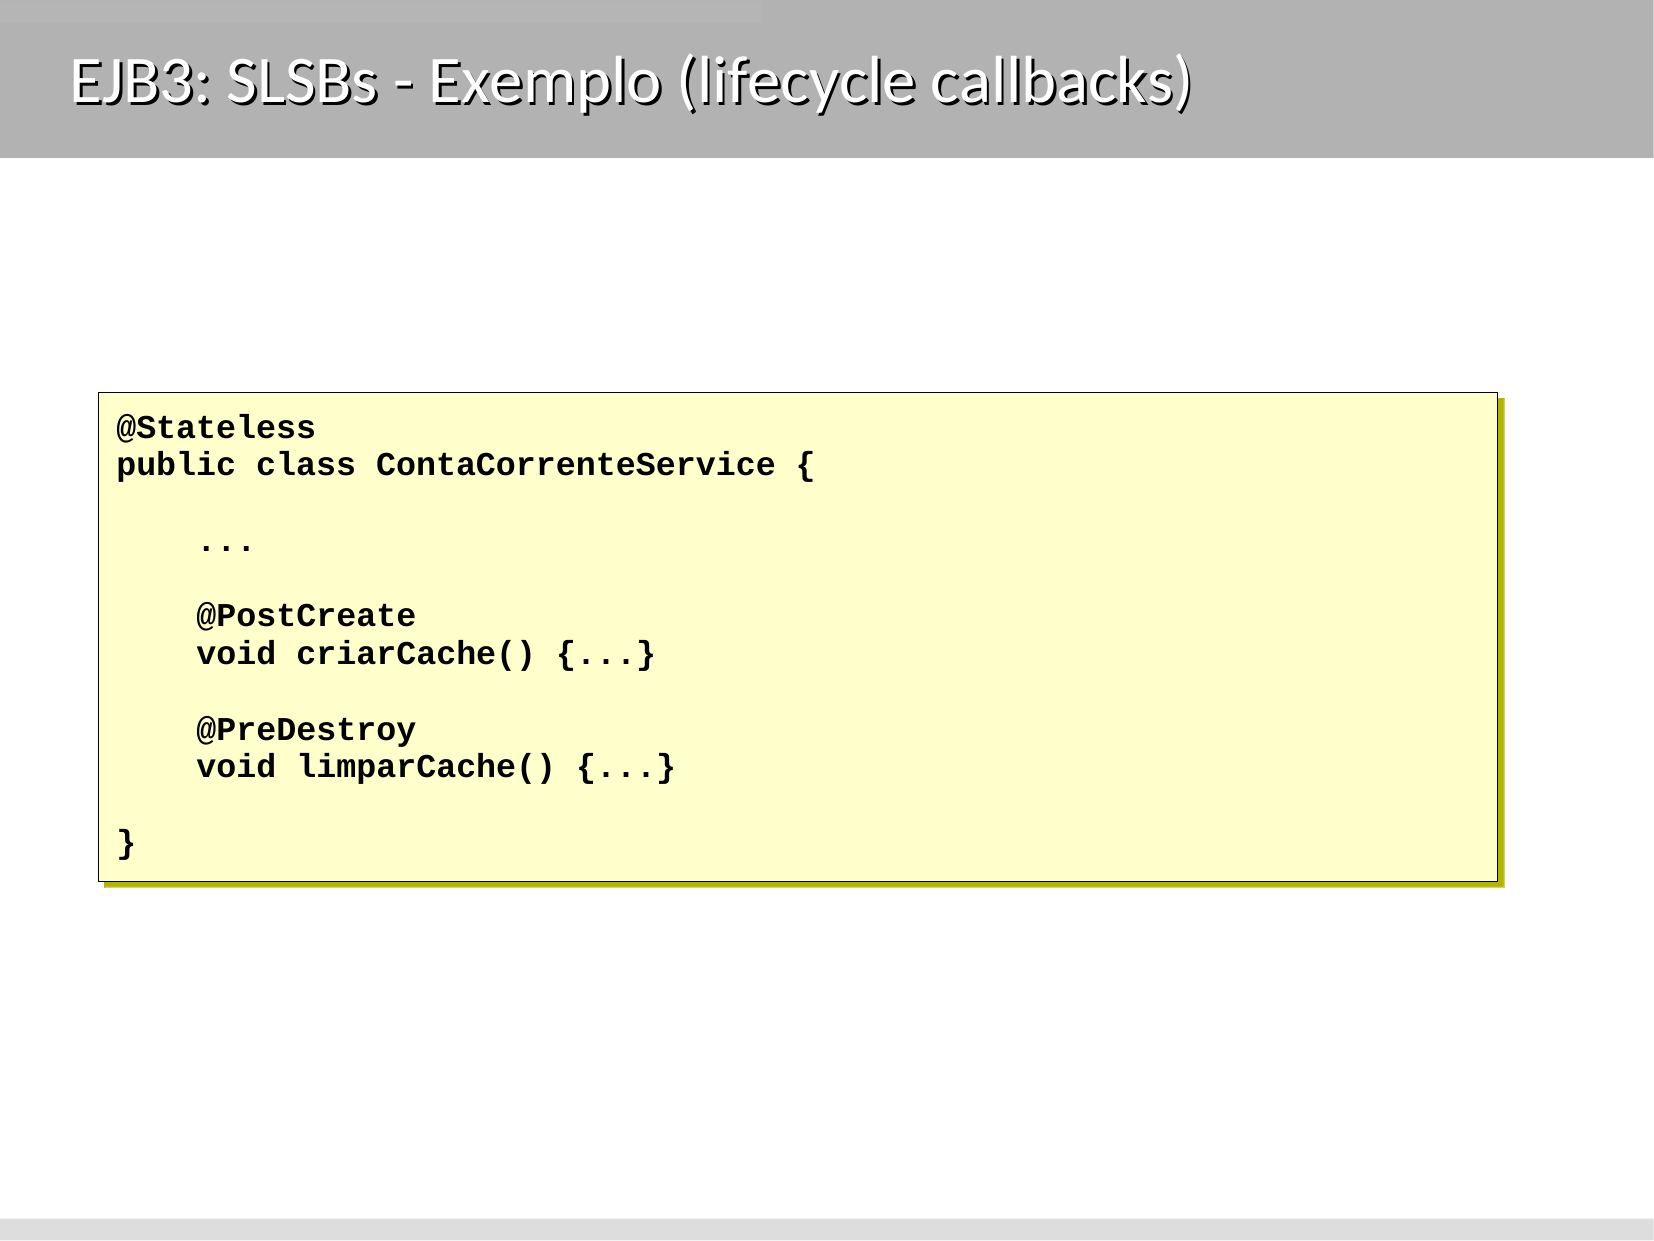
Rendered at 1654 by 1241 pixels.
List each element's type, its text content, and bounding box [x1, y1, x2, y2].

text_box @Stateless public class ContaCorrenteService { ... @PostCreate void criarCache() {...} @PreDestroy void limparCache() {...} } [98, 392, 1498, 879]
title EJB3: SLSBs - Exemplo (lifecycle callbacks) [70, 11, 1536, 160]
